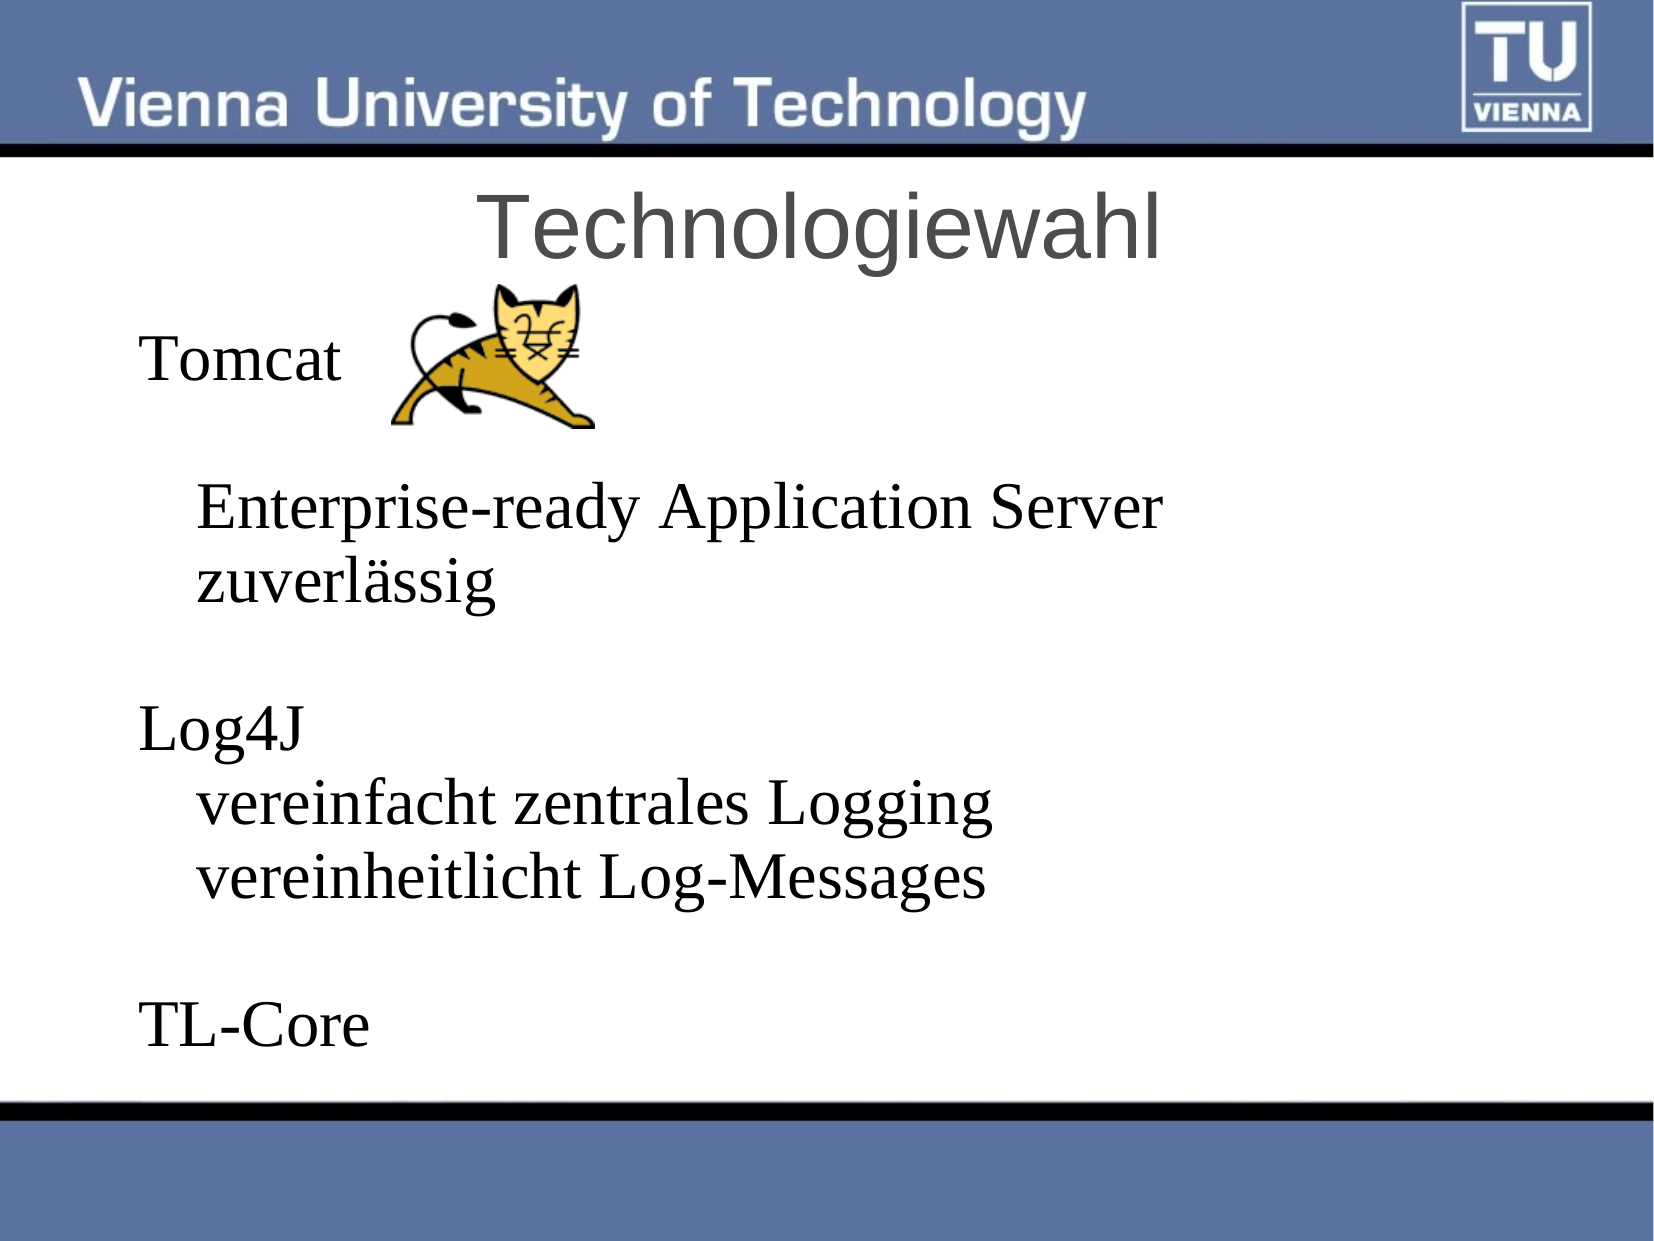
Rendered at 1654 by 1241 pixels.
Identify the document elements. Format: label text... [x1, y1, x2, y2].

picture [0, 0, 1654, 1241]
subtitle Tomcat Enterprise-ready Application Server zuverlässig Log4J vereinfacht zentrales Logging vereinheitlicht Log-Messages TL-Core [121, 299, 1534, 1083]
title Technologiewahl [113, 144, 1526, 309]
